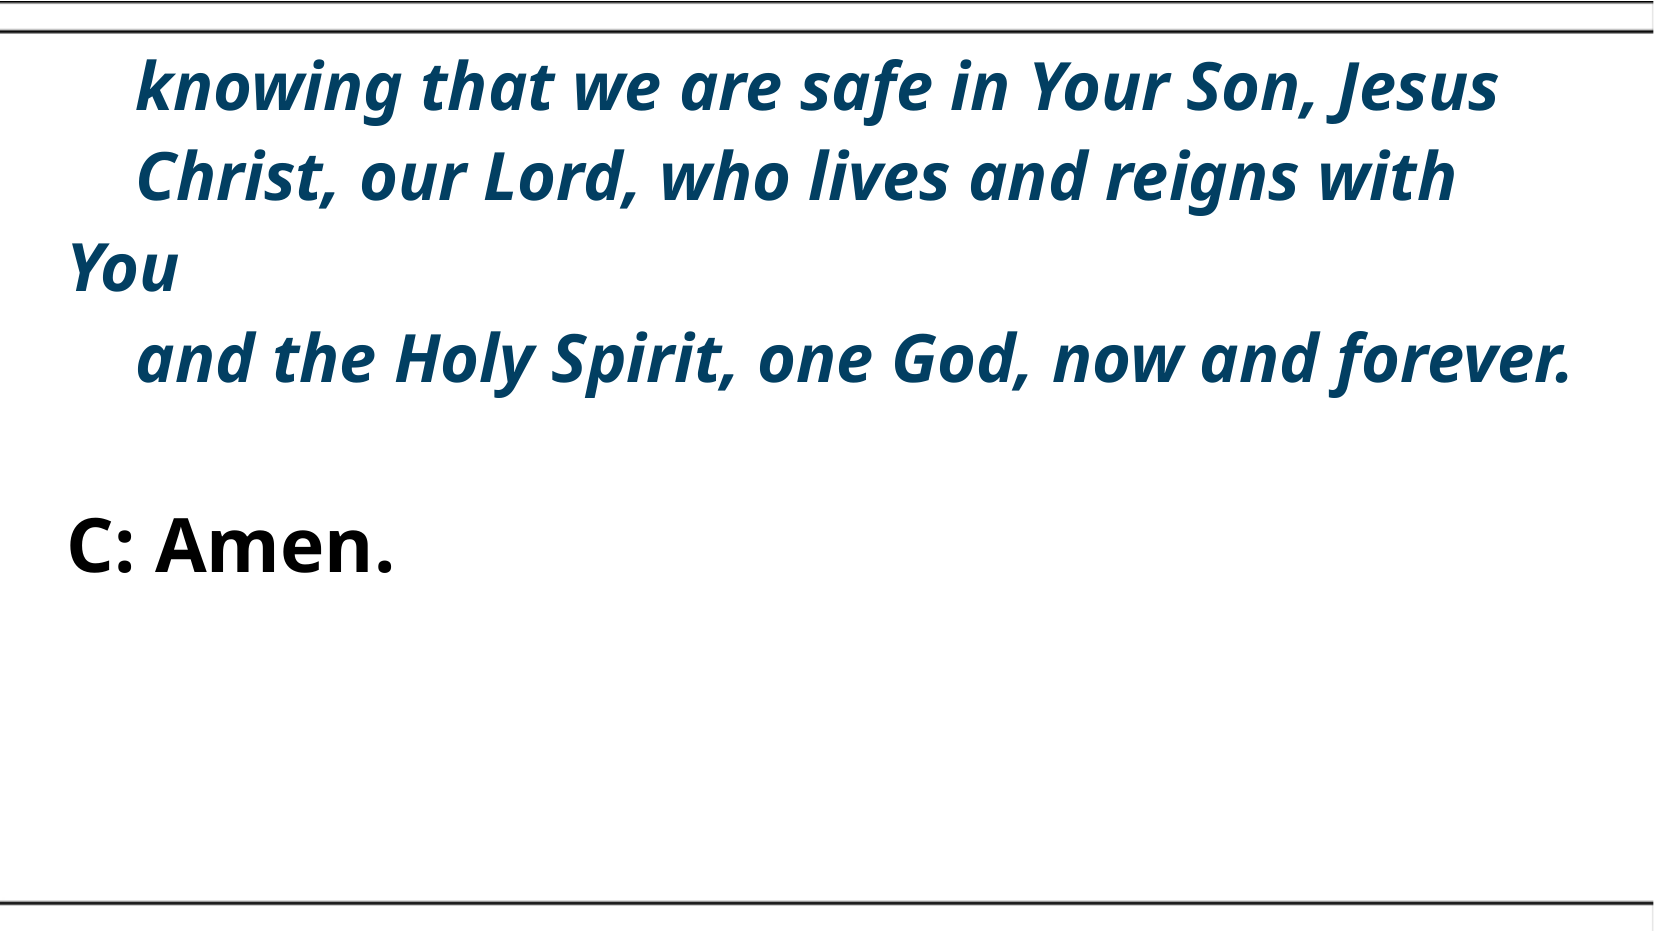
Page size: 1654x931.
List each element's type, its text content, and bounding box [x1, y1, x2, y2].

text_box knowing that we are safe in Your Son, Jesus Christ, our Lord, who lives and reigns with You and the Holy Spirit, one God, now and forever. C: Amen. [51, 31, 1597, 413]
picture [0, 1, 1654, 931]
